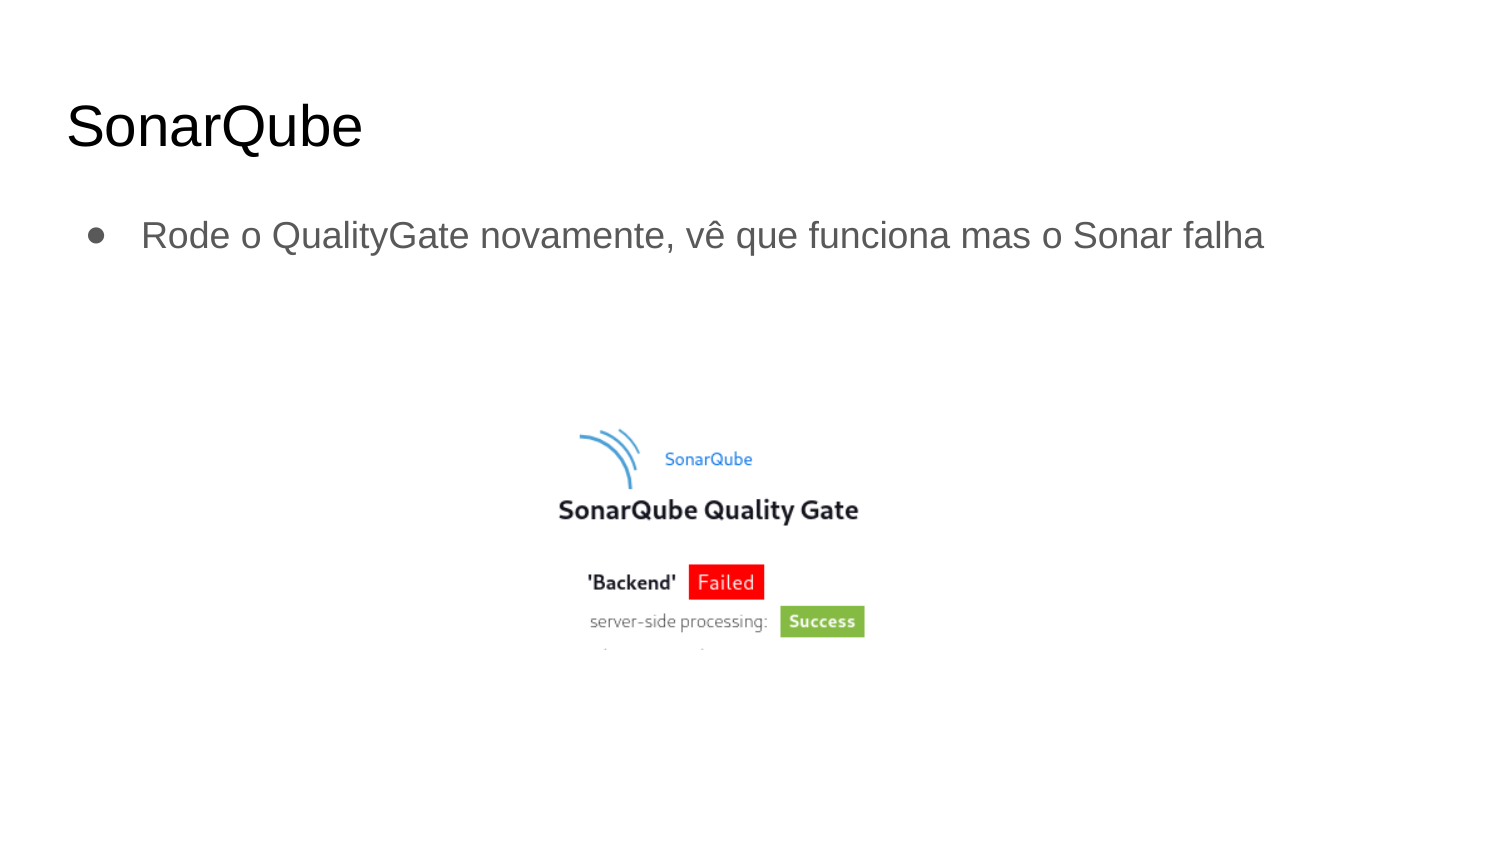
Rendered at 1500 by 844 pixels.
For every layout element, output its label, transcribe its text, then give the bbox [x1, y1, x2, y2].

picture [531, 400, 891, 650]
title SonarQube [51, 72, 1449, 167]
list Rode o QualityGate novamente, vê que funciona mas o Sonar falha [51, 189, 1489, 750]
